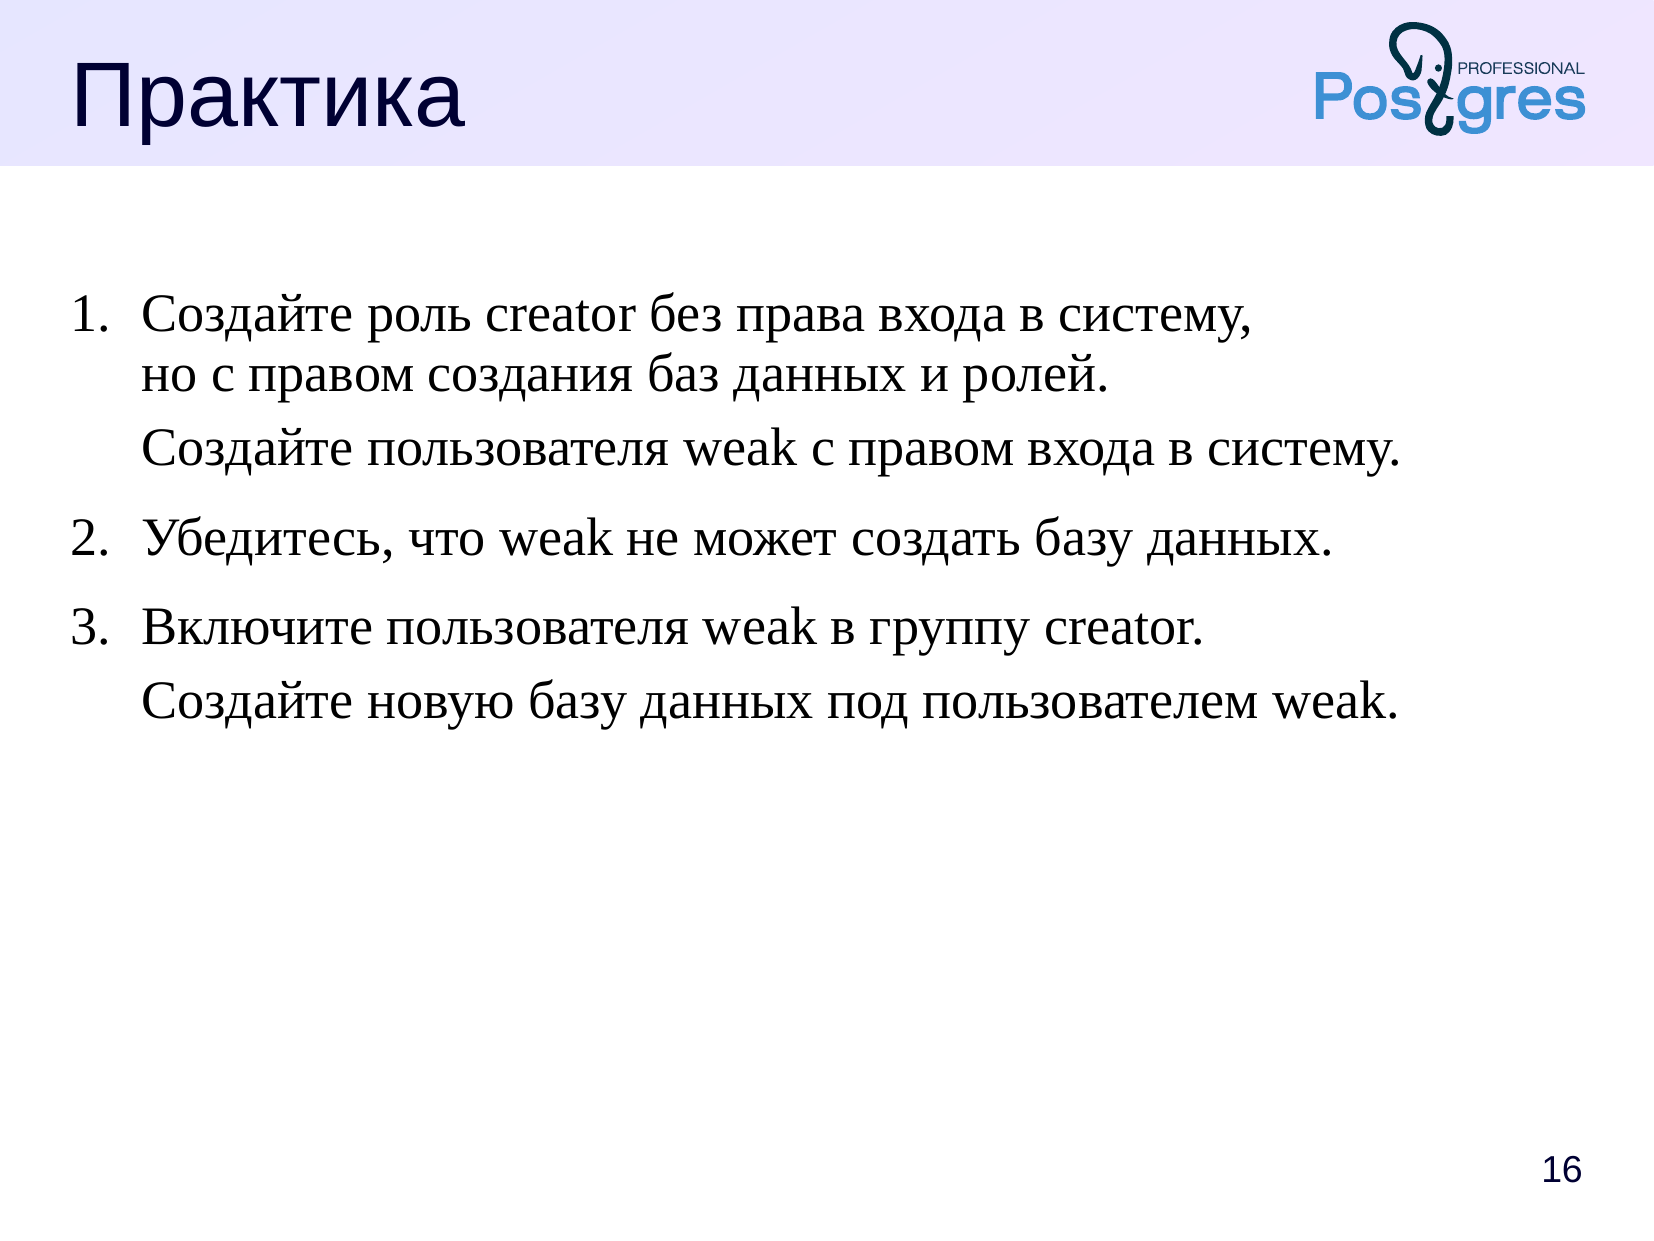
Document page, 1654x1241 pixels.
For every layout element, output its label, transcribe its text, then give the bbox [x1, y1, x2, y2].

list Создайте роль creator без права входа в систему, но с правом создания баз данных и ролей. Создайте пользователя weak с правом входа в систему. Убедитесь, что weak не может создать базу данных. Включите пользователя weak в группу creator. Создайте новую базу данных под пользователем weak. [70, 283, 1583, 1134]
title Практика [70, 43, 1241, 147]
